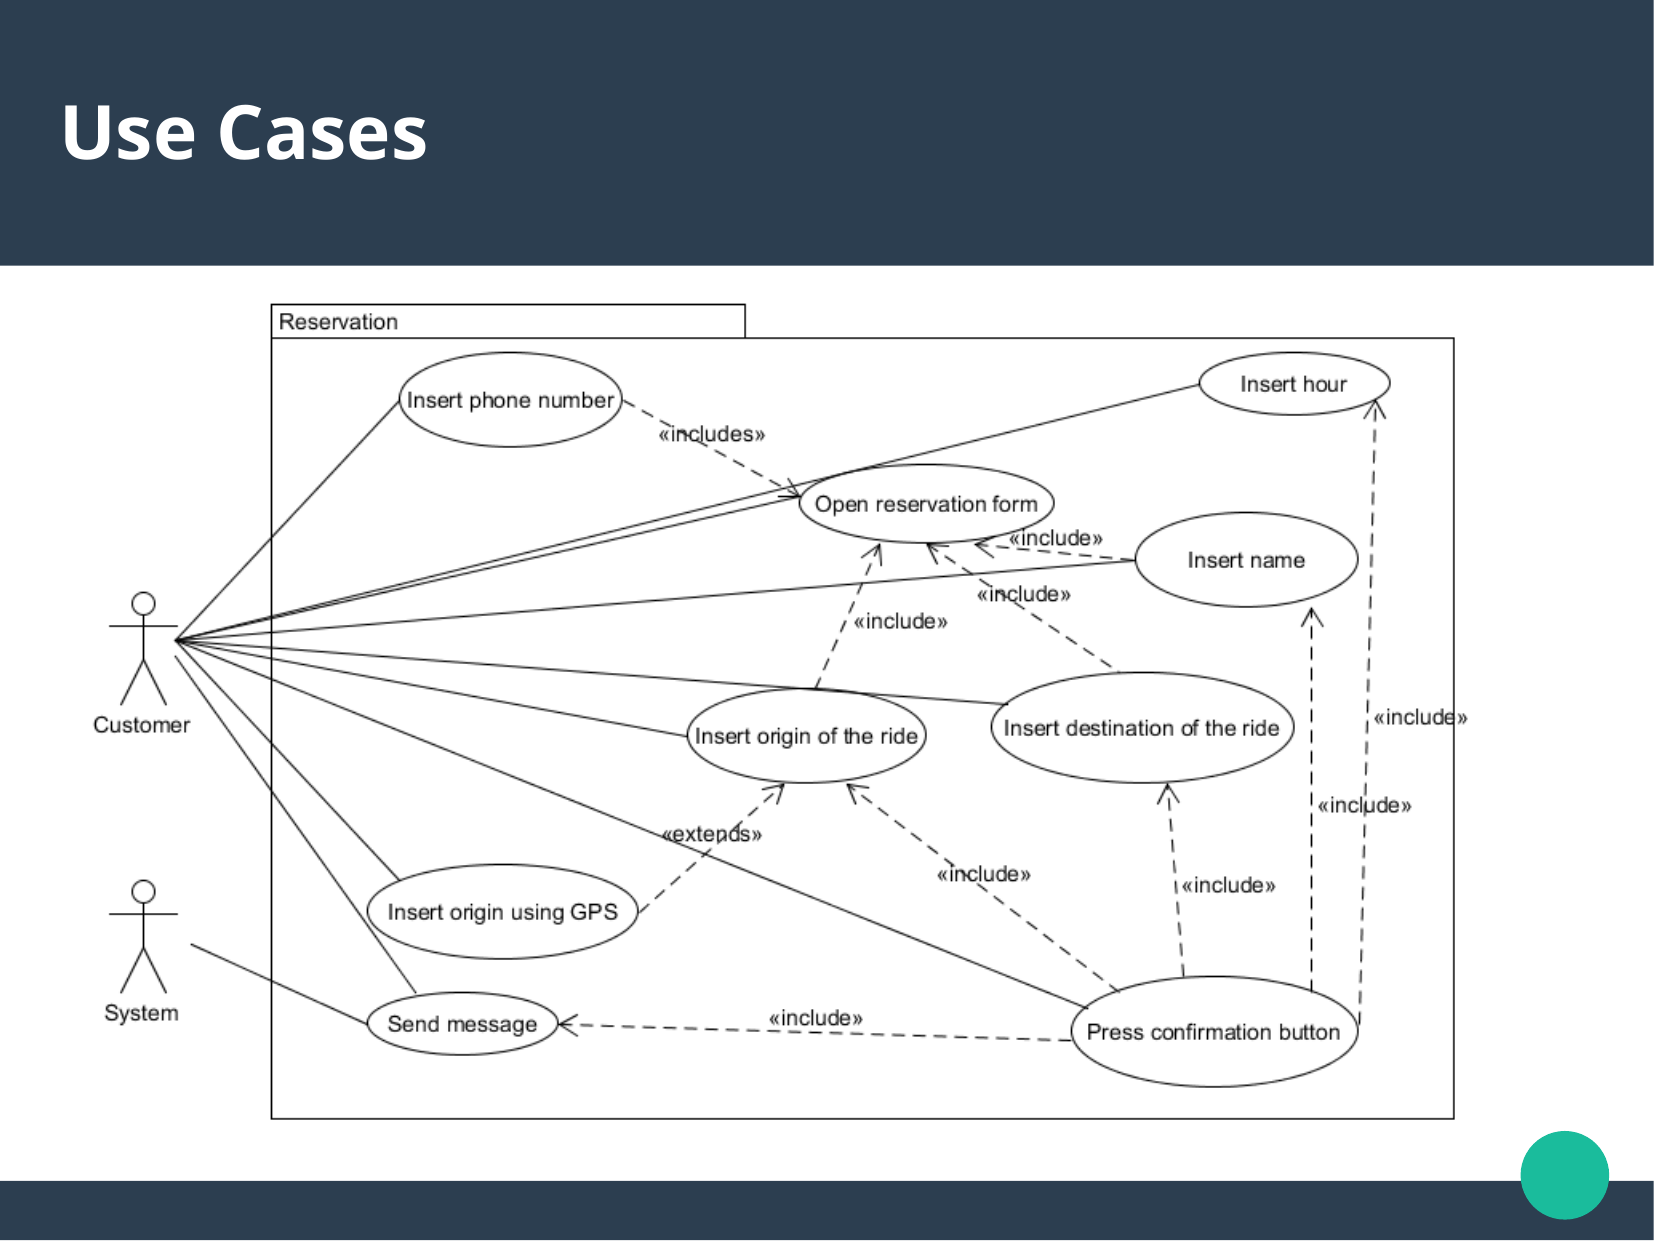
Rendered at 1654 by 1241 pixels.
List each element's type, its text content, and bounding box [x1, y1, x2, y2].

picture [47, 272, 1519, 1152]
title Use Cases [59, 49, 1595, 207]
